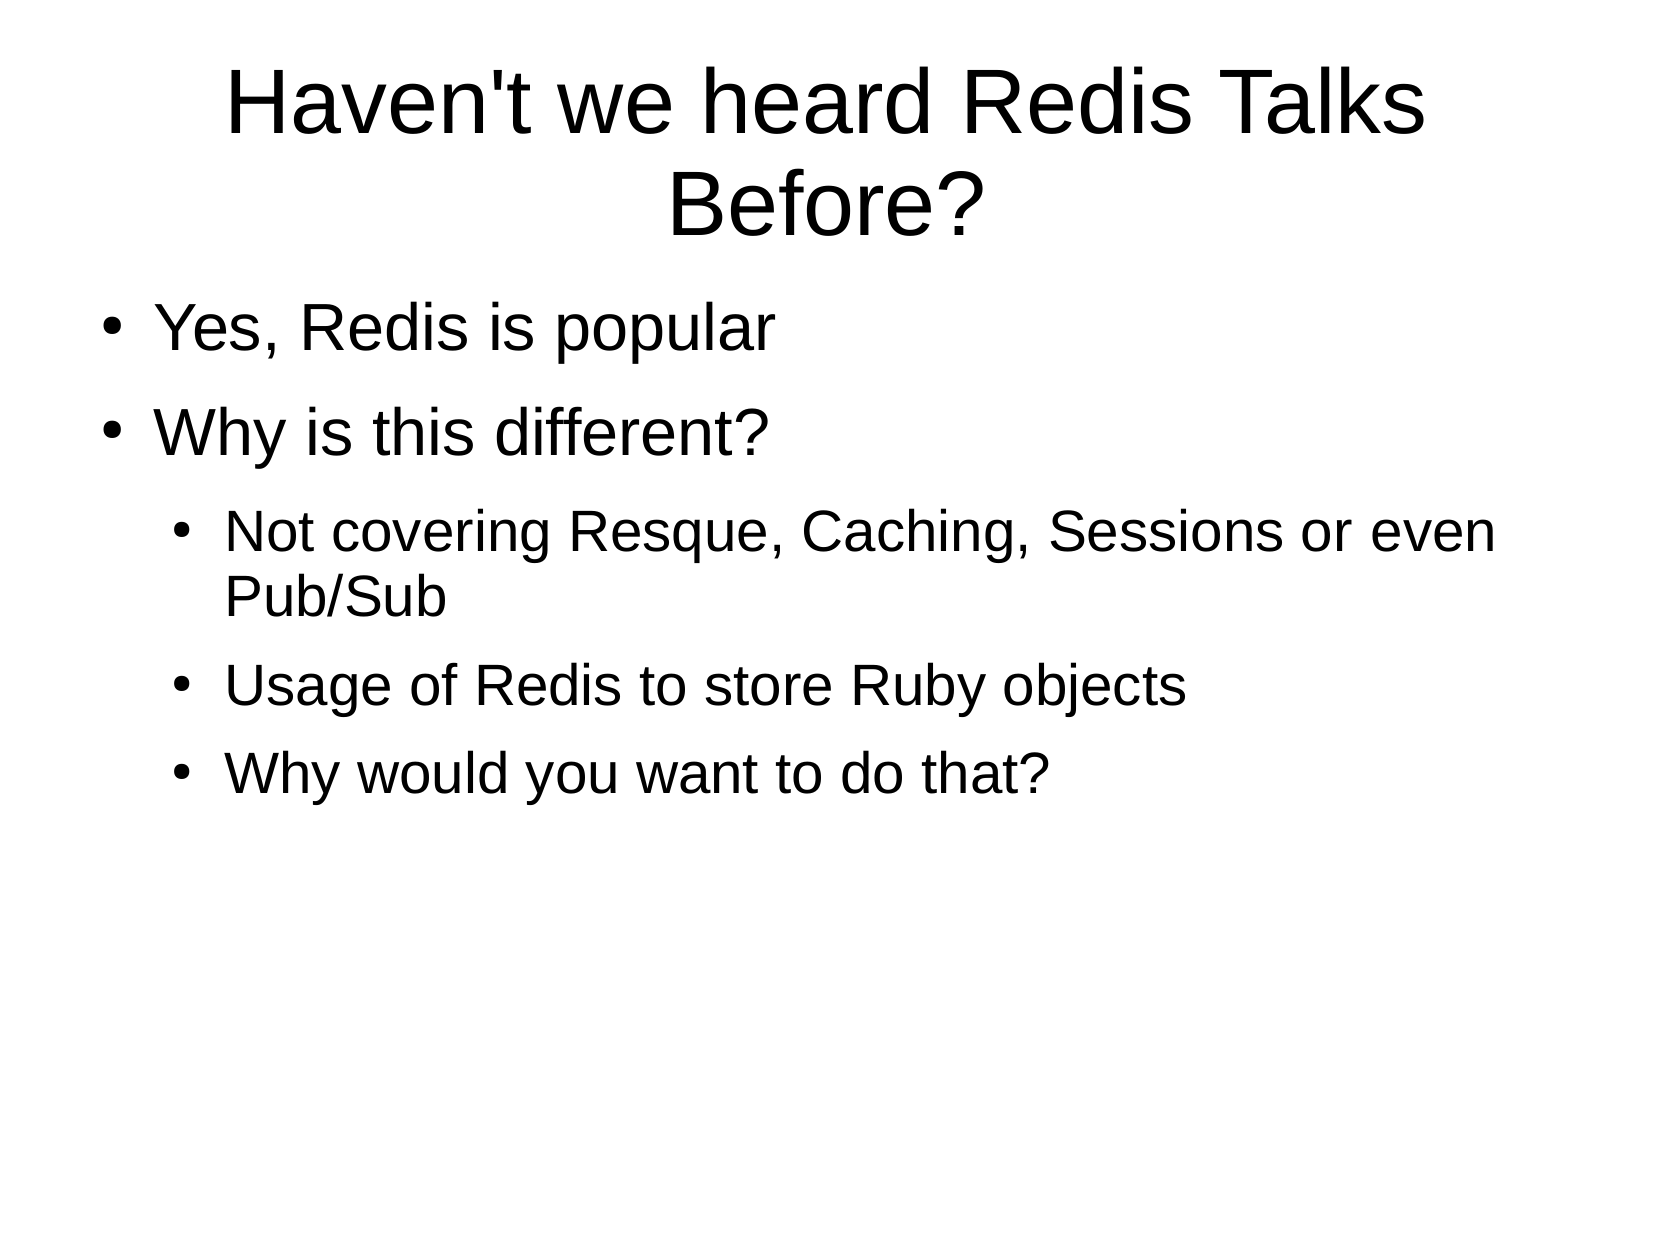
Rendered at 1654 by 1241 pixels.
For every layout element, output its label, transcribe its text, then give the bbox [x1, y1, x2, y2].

title Haven't we heard Redis Talks Before? [82, 49, 1571, 257]
list Yes, Redis is popular Why is this different? Not covering Resque, Caching, Sessions or even Pub/Sub Usage of Redis to store Ruby objects Why would you want to do that? [82, 290, 1571, 1109]
